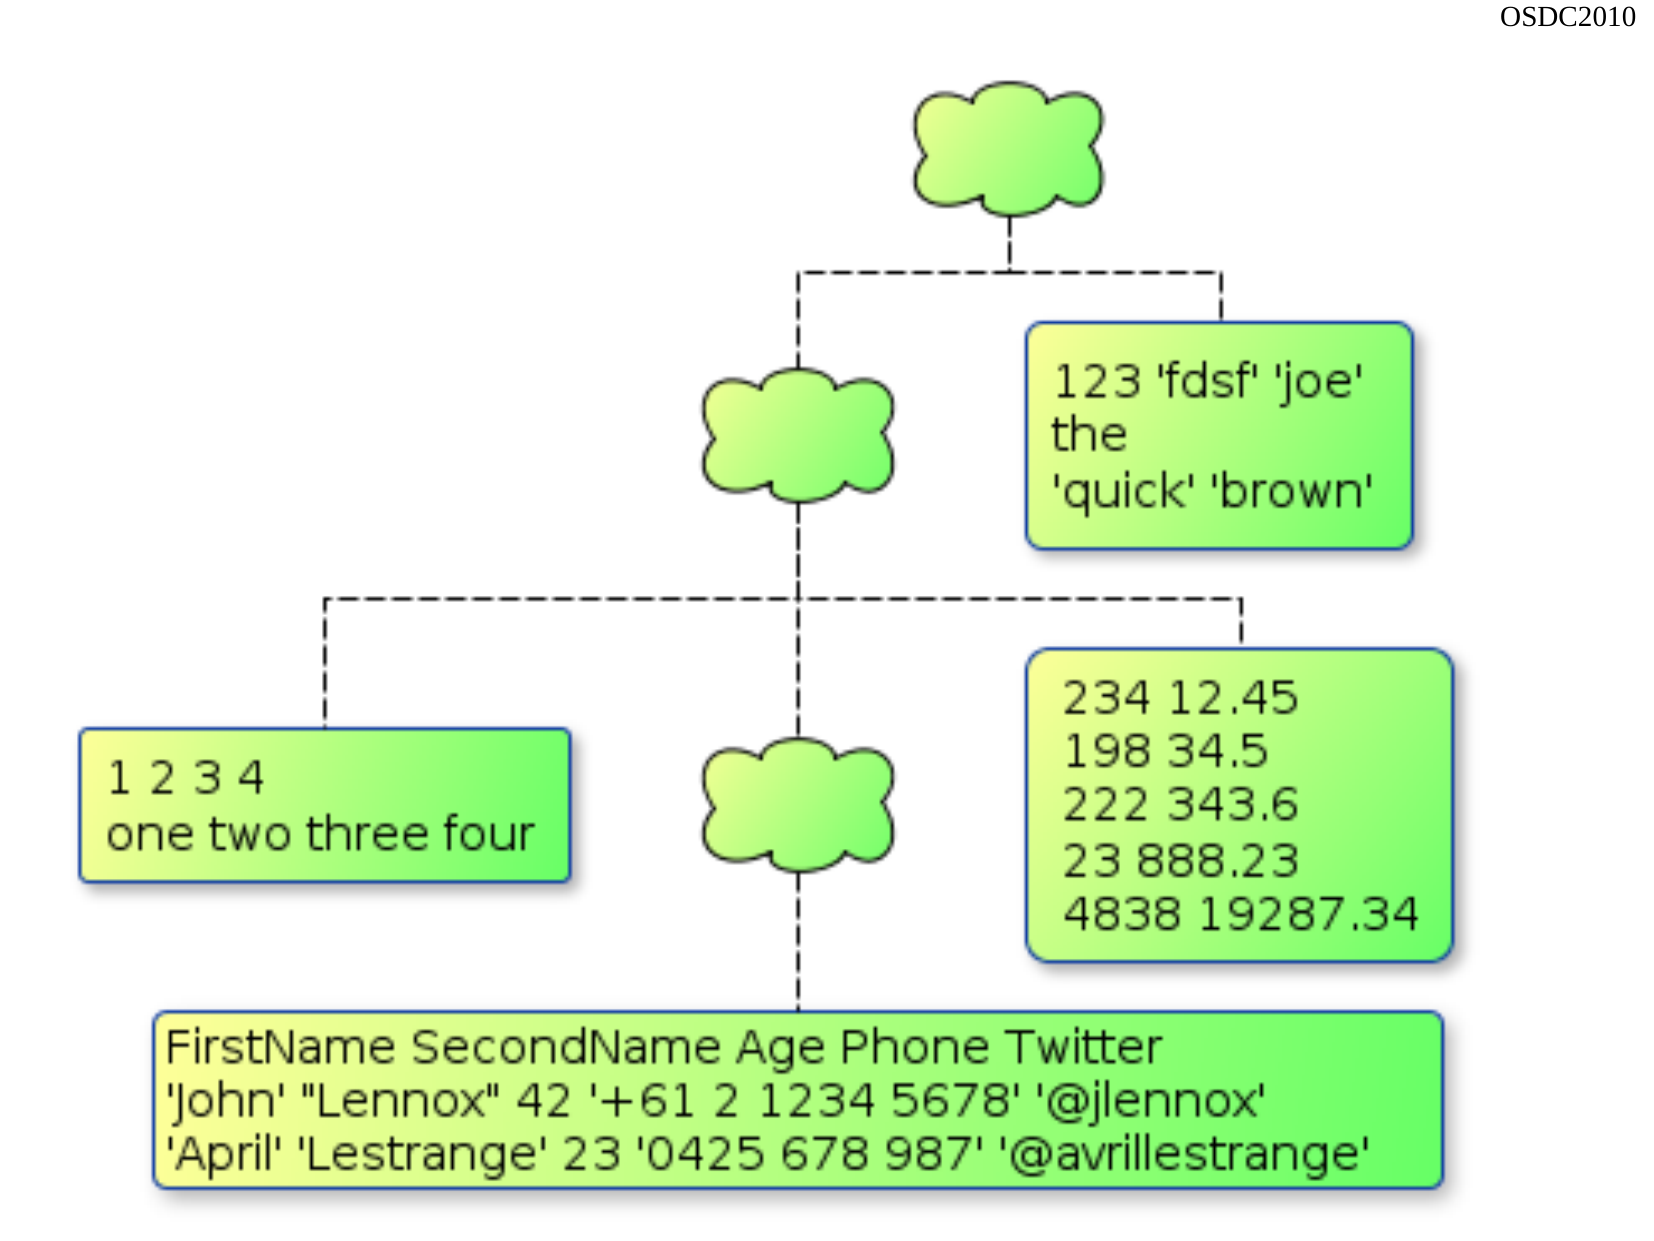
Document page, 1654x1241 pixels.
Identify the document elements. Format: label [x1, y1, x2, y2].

picture [29, 29, 1506, 1241]
